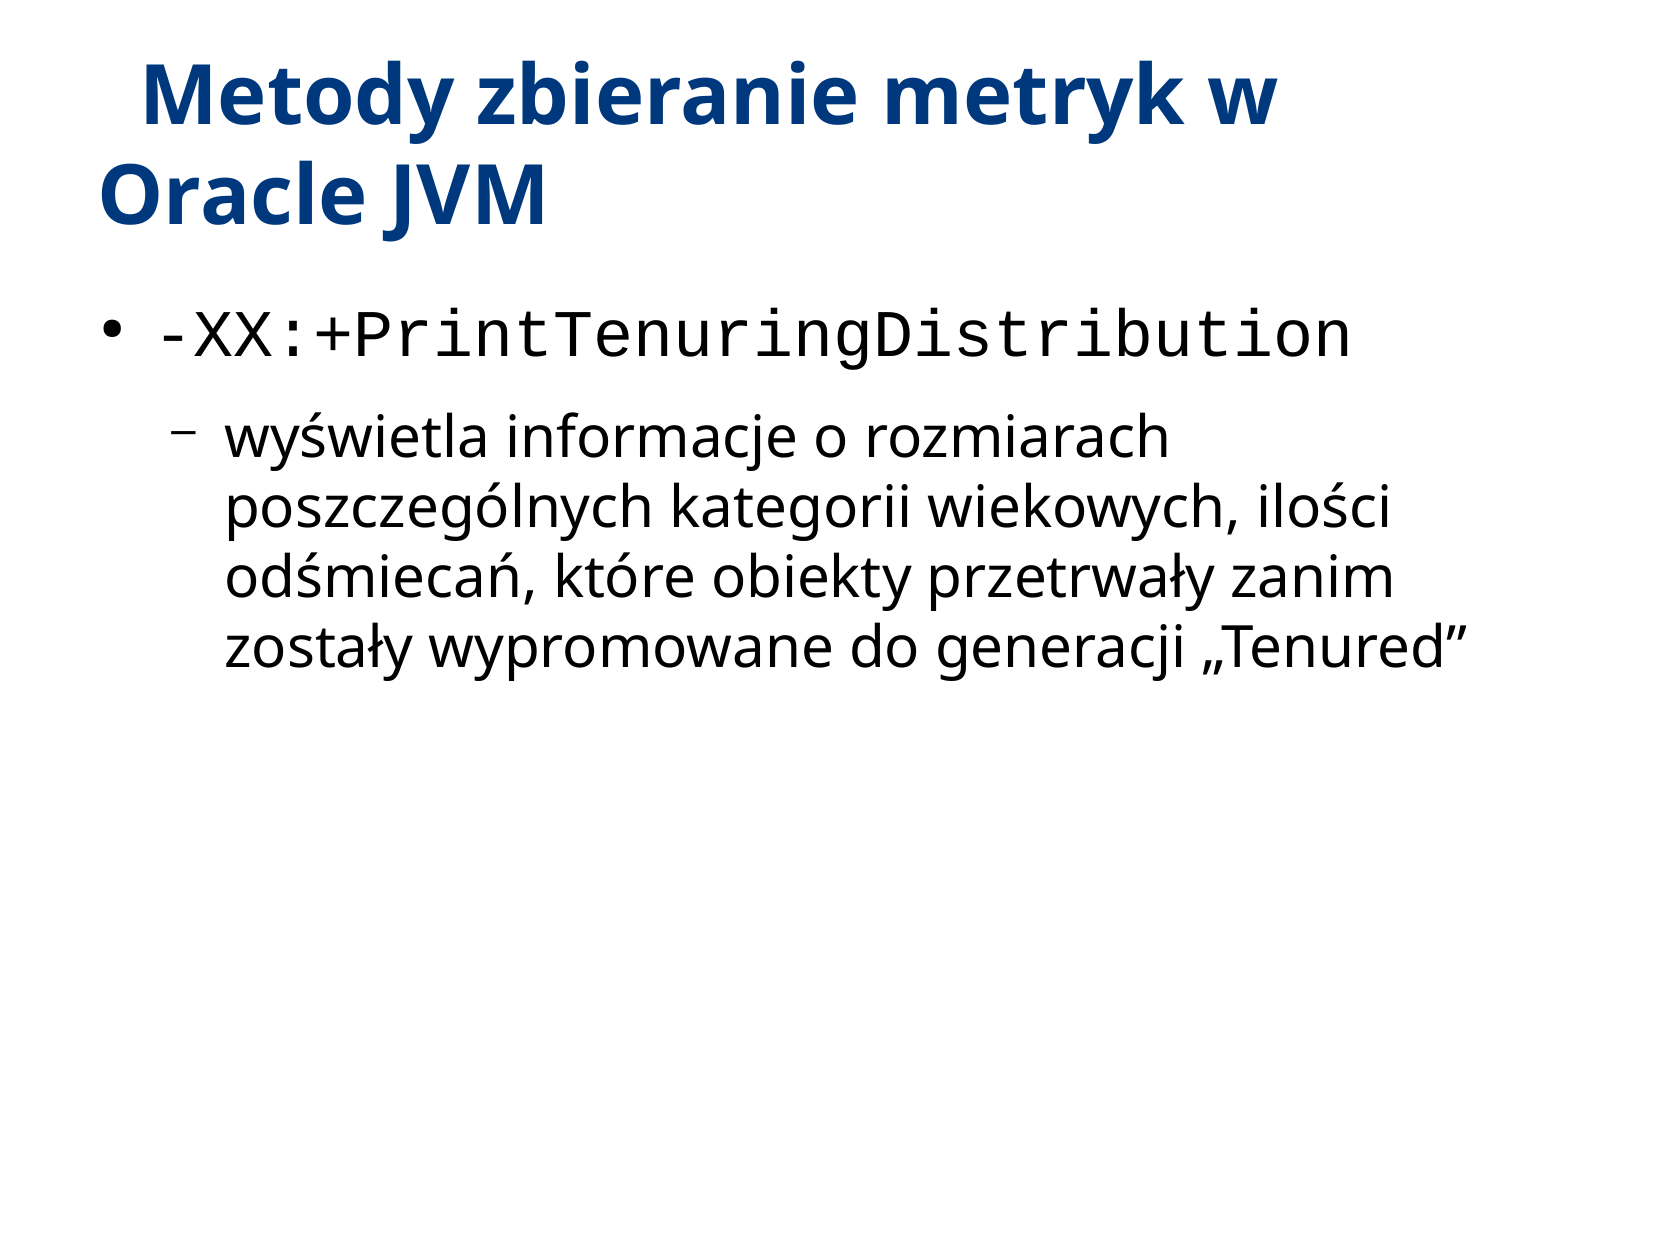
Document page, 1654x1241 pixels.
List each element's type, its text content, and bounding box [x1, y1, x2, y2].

list -XX:+PrintTenuringDistribution wyświetla informacje o rozmiarach poszczególnych kategorii wiekowych, ilości odśmiecań, które obiekty przetrwały zanim zostały wypromowane do generacji „Tenured” [82, 290, 1571, 1010]
title Metody zbieranie metryk w Oracle JVM [82, 49, 1571, 257]
